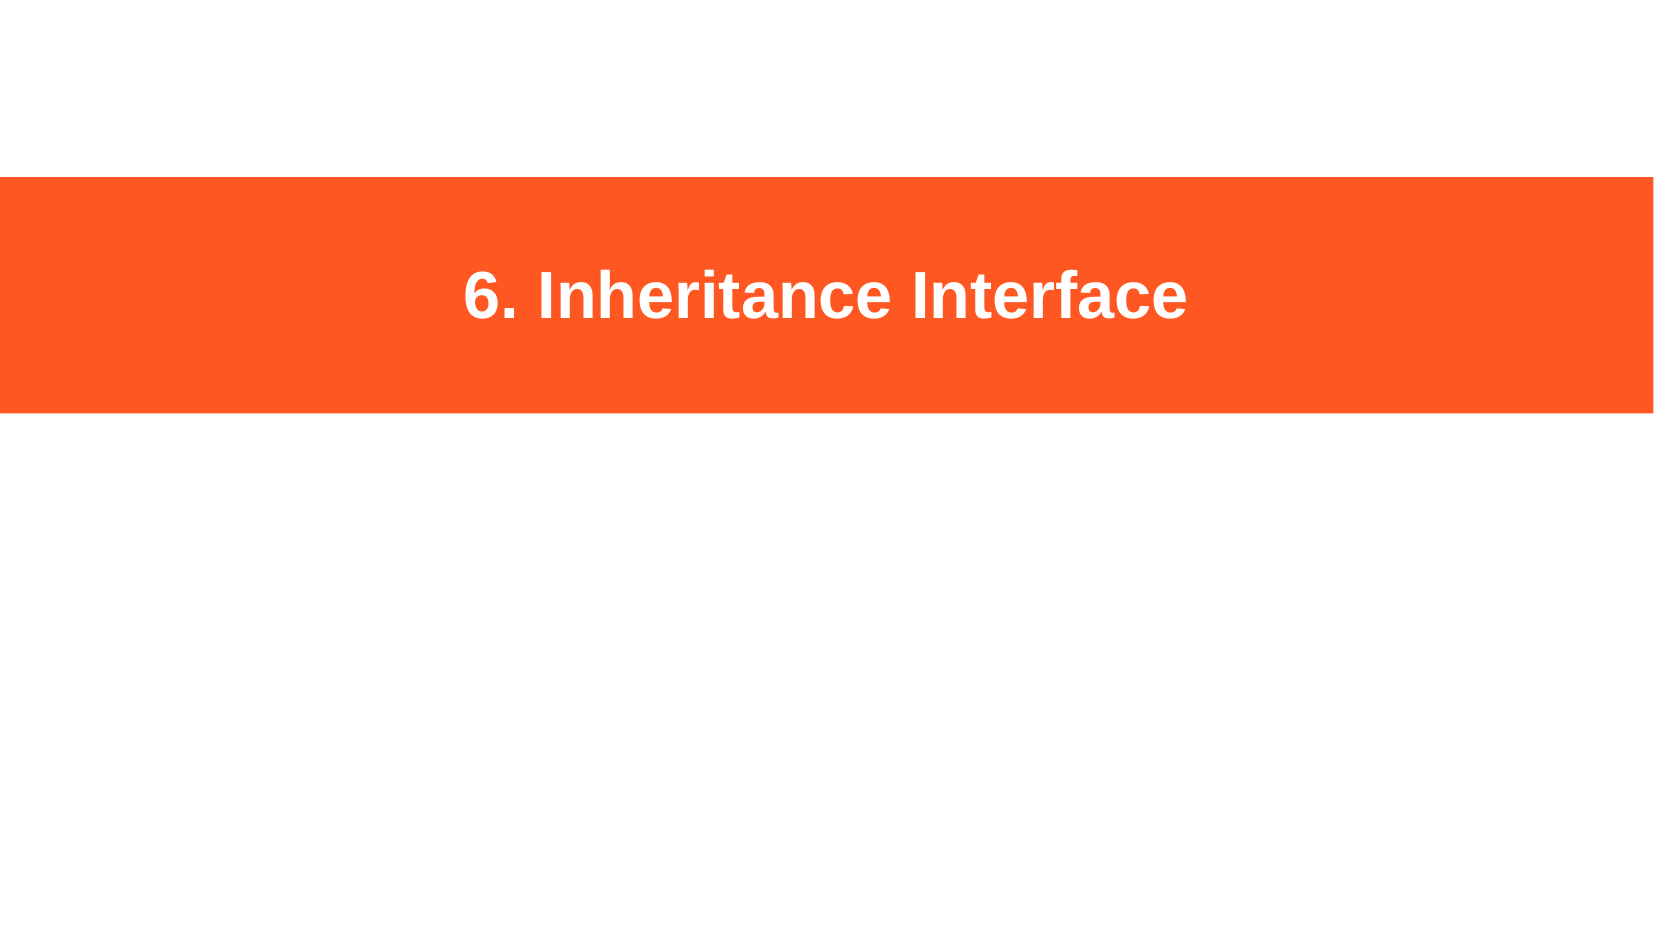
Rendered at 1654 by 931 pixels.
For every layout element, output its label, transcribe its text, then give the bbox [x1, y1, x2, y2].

title 6. Inheritance Interface [0, 177, 1654, 414]
